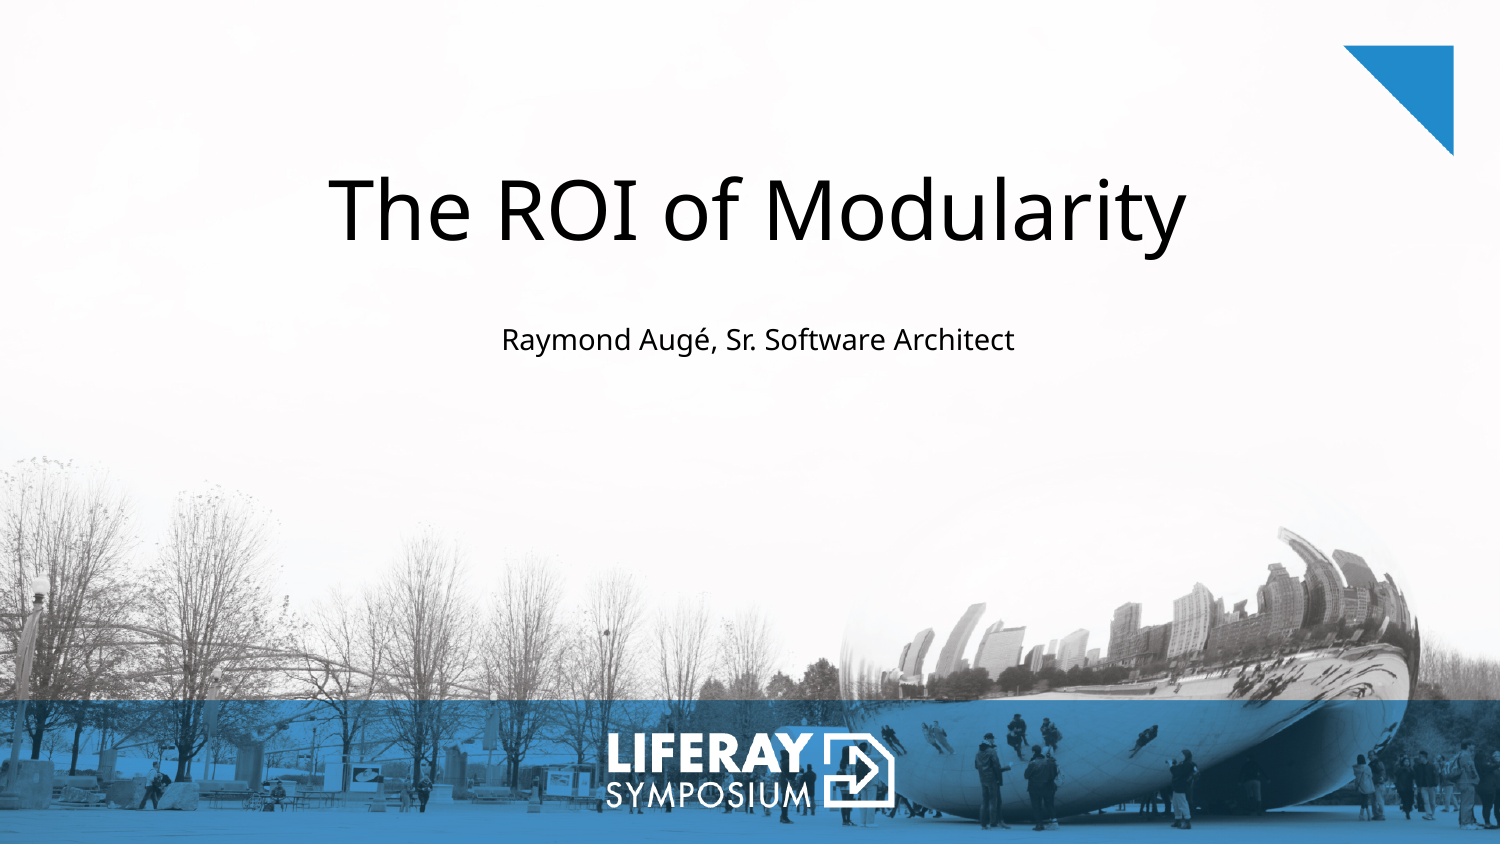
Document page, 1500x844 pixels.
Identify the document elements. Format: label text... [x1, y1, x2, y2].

picture [0, 0, 1500, 844]
text_box The ROI of Modularity Raymond Augé, Sr. Software Architect [230, 149, 1286, 365]
